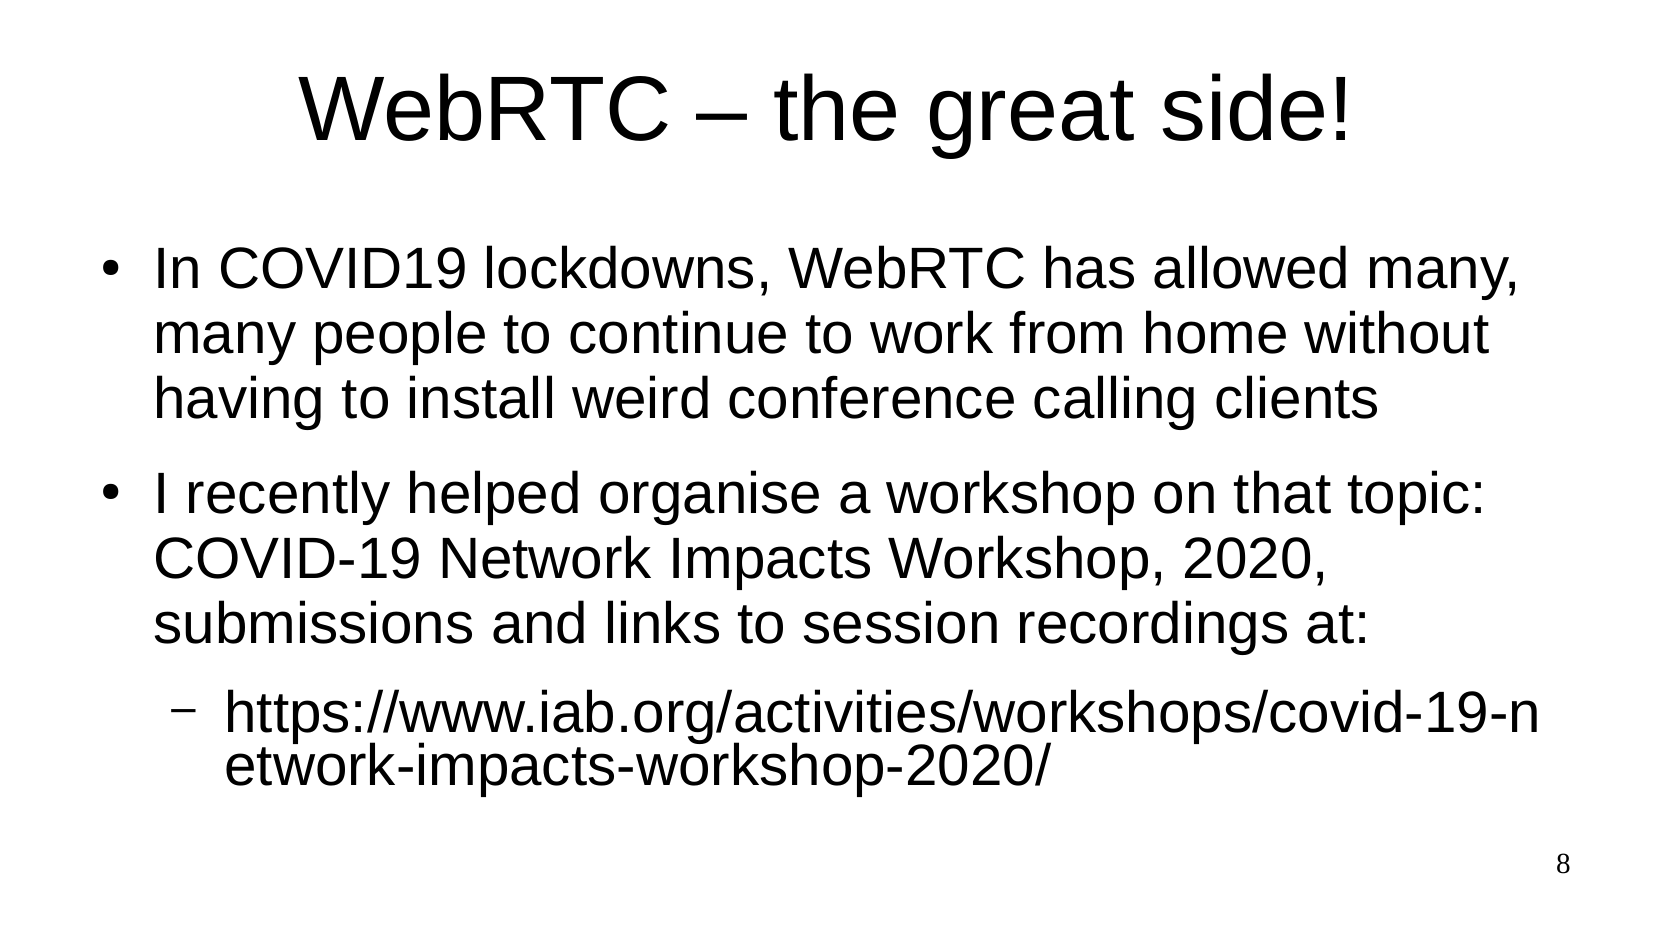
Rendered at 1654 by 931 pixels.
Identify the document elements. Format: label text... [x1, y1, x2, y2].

title WebRTC – the great side! [82, 5, 1571, 213]
list In COVID19 lockdowns, WebRTC has allowed many, many people to continue to work from home without having to install weird conference calling clients I recently helped organise a workshop on that topic: COVID-19 Network Impacts Workshop, 2020, submissions and links to session recordings at: https://www.iab.org/activities/workshops/covid-19-network-impacts-workshop-2020/ [82, 236, 1571, 897]
